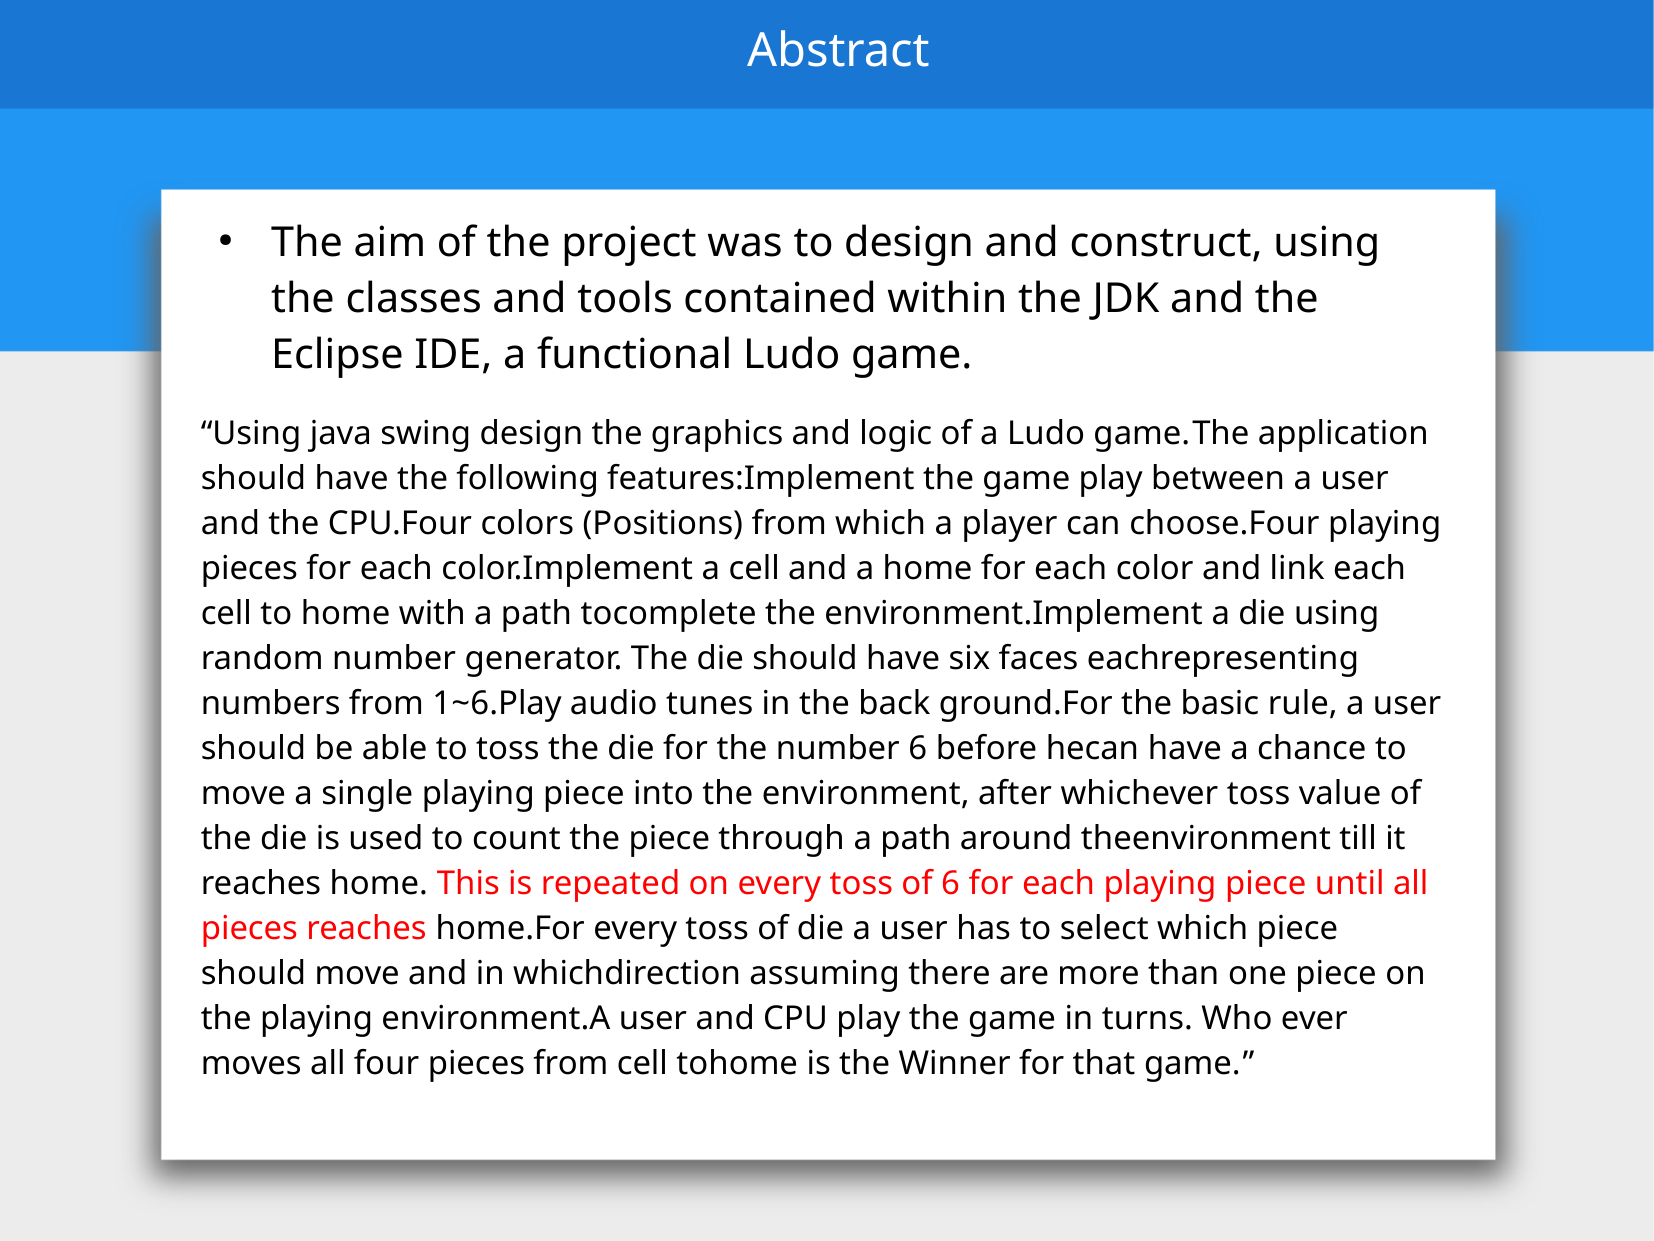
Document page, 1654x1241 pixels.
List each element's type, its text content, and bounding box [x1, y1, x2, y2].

list The aim of the project was to design and construct, using the classes and tools contained within the JDK and the Eclipse IDE, a functional Ludo game. “Using java swing design the graphics and logic of a Ludo game.The application should have the following features:Implement the game play between a user and the CPU.Four colors (Positions) from which a player can choose.Four playing pieces for each color.Implement a cell and a home for each color and link each cell to home with a path tocomplete the environment.Implement a die using random number generator. The die should have six faces eachrepresenting numbers from 1~6.Play audio tunes in the back ground.For the basic rule, a user should be able to toss the die for the number 6 before hecan have a chance to move a single playing piece into the environment, after whichever toss value of the die is used to count the piece through a path around theenvironment till it reaches home. This is repeated on every toss of 6 for each playing piece until all pieces reaches home.For every toss of die a user has to select which piece should move and in whichdirection assuming there are more than one piece on the playing environment.A user and CPU play the game in turns. Who ever moves all four pieces from cell tohome is the Winner for that game.” [200, 212, 1453, 1123]
title Abstract [94, 13, 1583, 83]
picture [0, 0, 1654, 1241]
